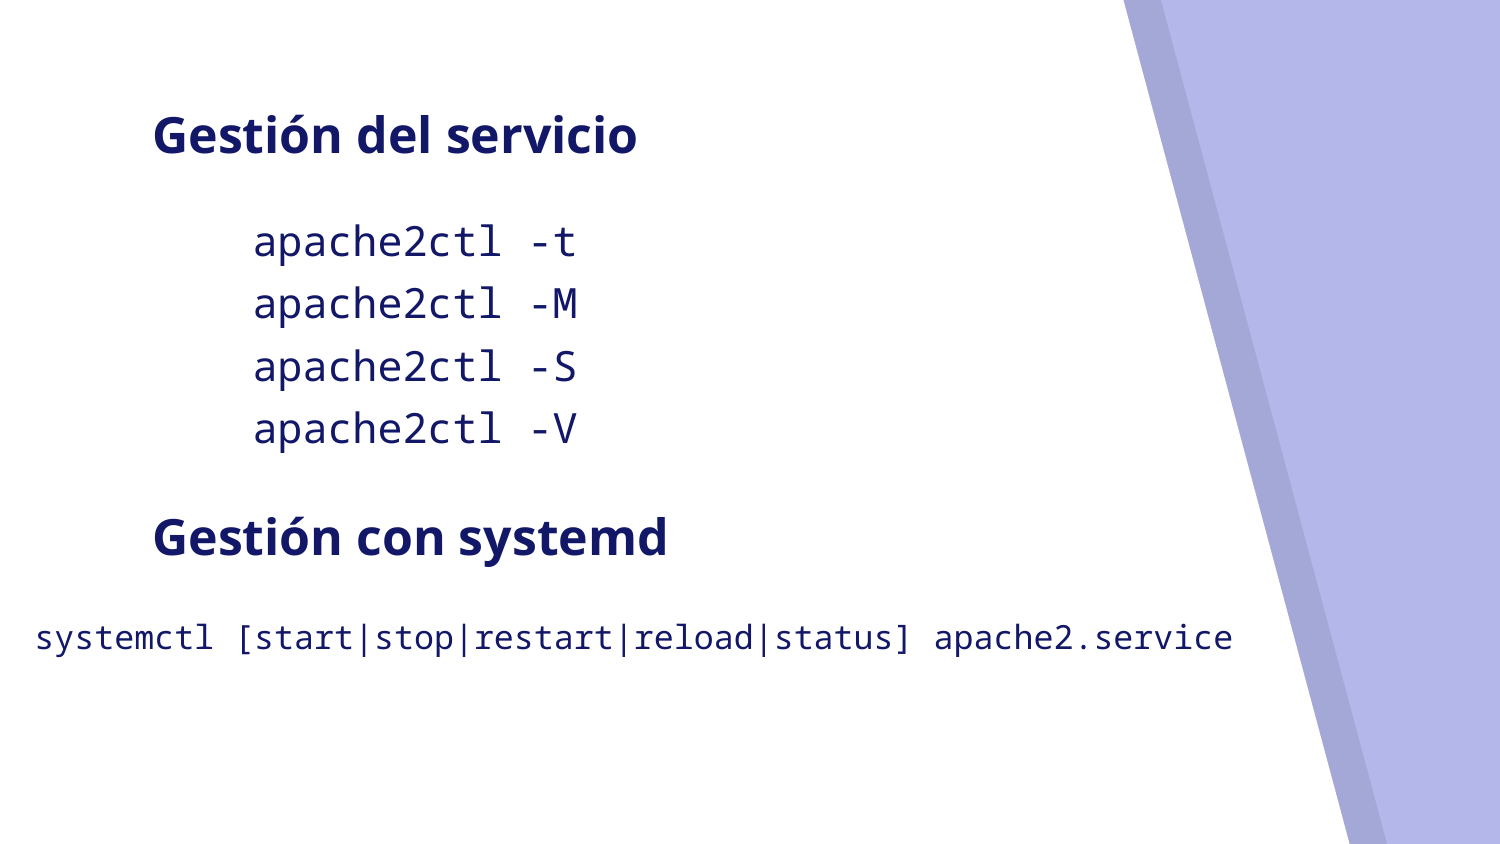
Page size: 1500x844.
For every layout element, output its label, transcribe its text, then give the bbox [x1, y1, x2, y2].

list apache2ctl -t apache2ctl -M apache2ctl -S apache2ctl -V [137, 199, 1217, 308]
list systemctl [start|stop|restart|reload|status] apache2.service [19, 601, 1323, 709]
title Gestión del servicio [137, 99, 1011, 179]
title Gestión con systemd [137, 500, 1011, 581]
